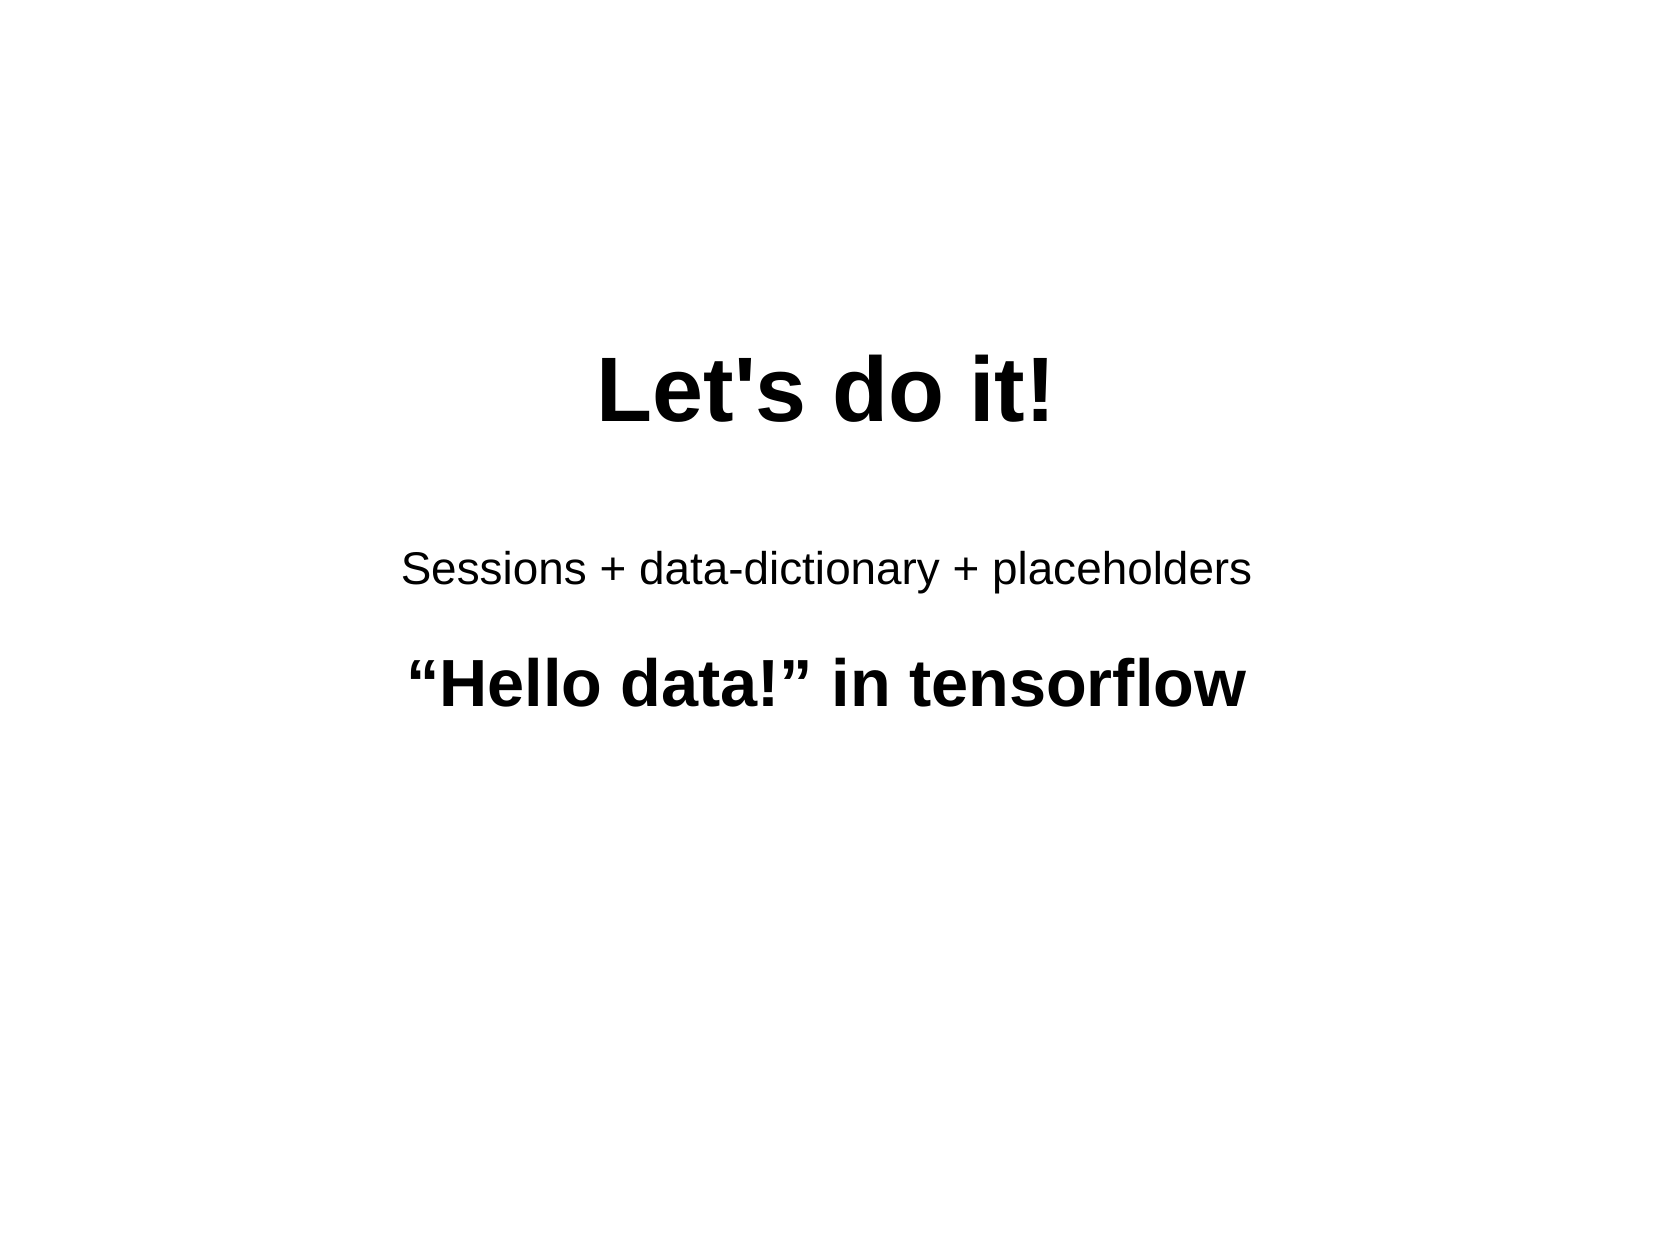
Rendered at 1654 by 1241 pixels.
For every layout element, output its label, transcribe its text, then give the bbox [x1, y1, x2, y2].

subtitle Let's do it! Sessions + data-dictionary + placeholders “Hello data!” in tensorflow [82, 49, 1571, 1010]
